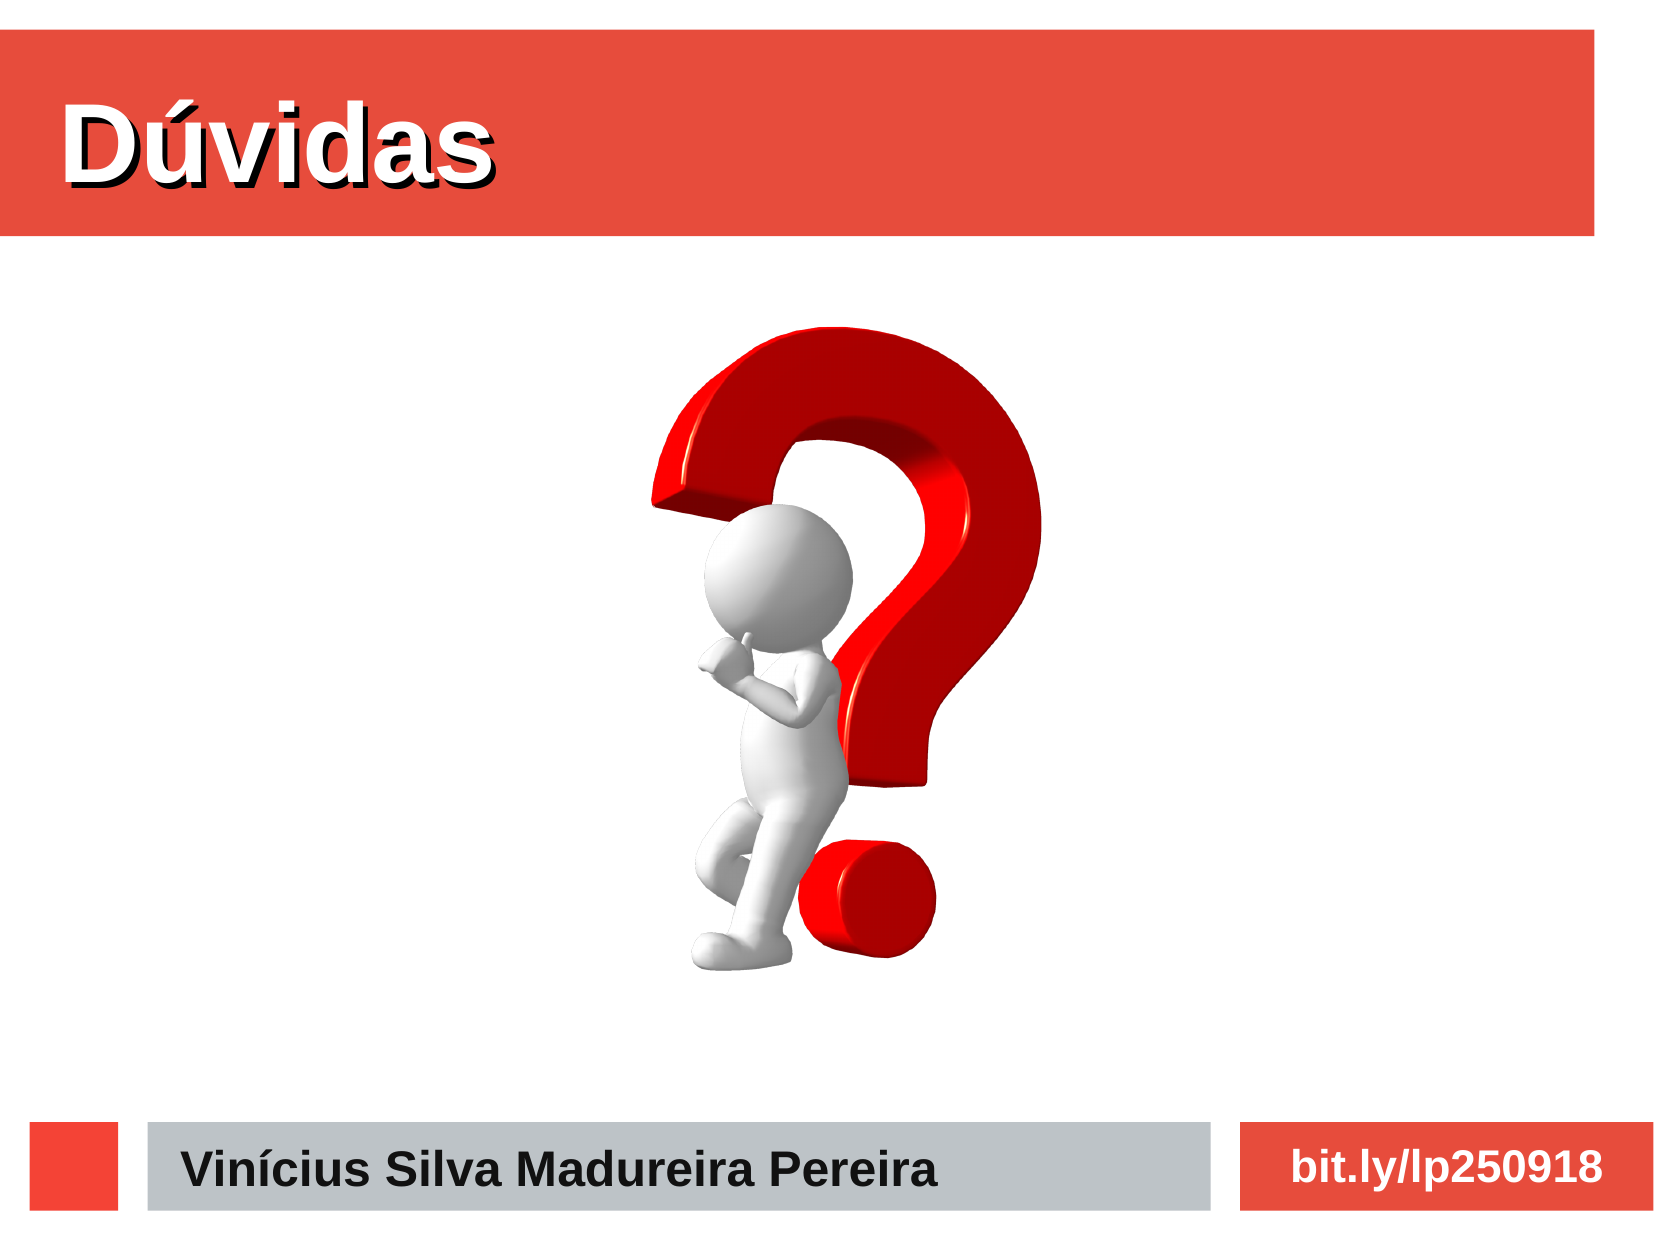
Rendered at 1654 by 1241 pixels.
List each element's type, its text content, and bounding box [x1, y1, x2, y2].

text_box bit.ly/lp250918 [1228, 1133, 1654, 1205]
text_box Vinícius Silva Madureira Pereira [165, 1133, 1170, 1205]
title Dúvidas [59, 59, 1595, 207]
picture [494, 315, 1159, 981]
